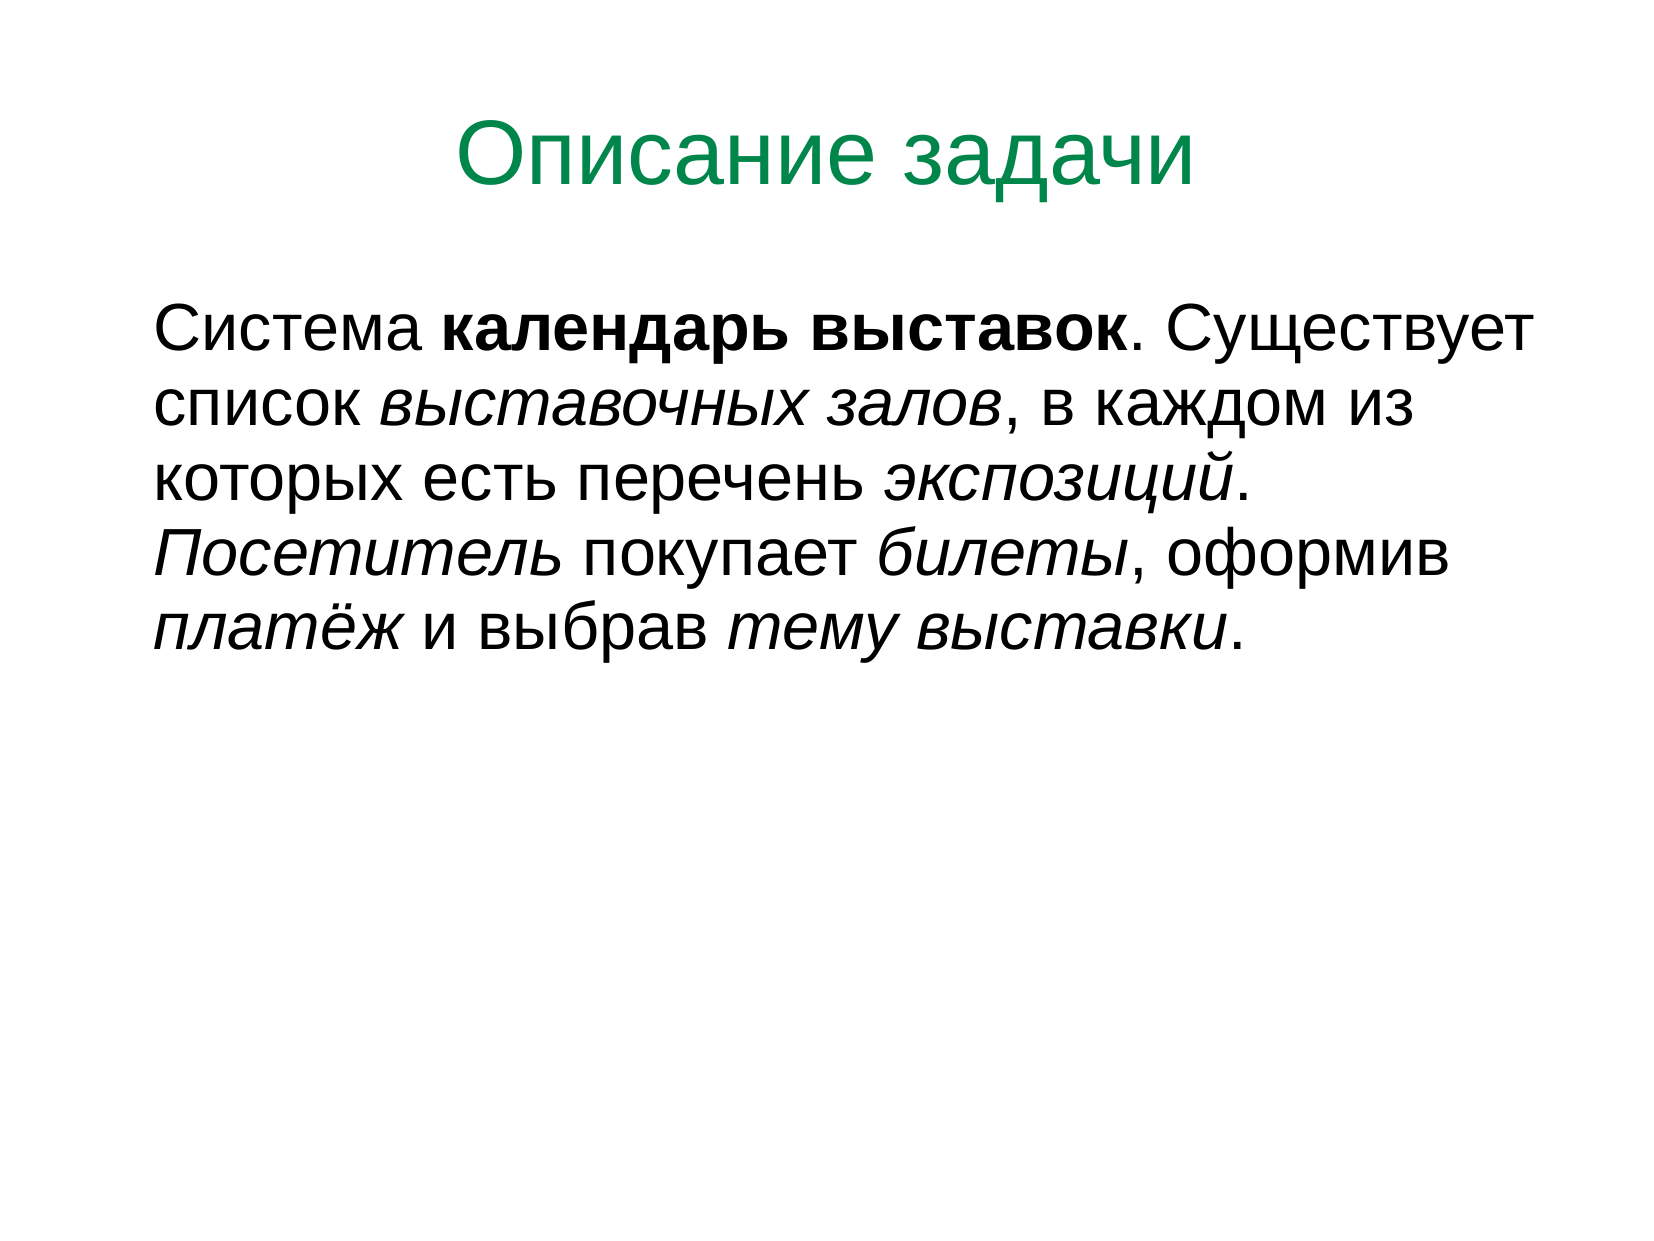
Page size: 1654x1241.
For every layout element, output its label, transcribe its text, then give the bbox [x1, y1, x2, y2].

list Система календарь выставок. Существует список выставочных залов, в каждом из которых есть перечень экспозиций. Посетитель покупает билеты, оформив платёж и выбрав тему выставки. [82, 290, 1571, 1010]
title Описание задачи [82, 49, 1571, 257]
